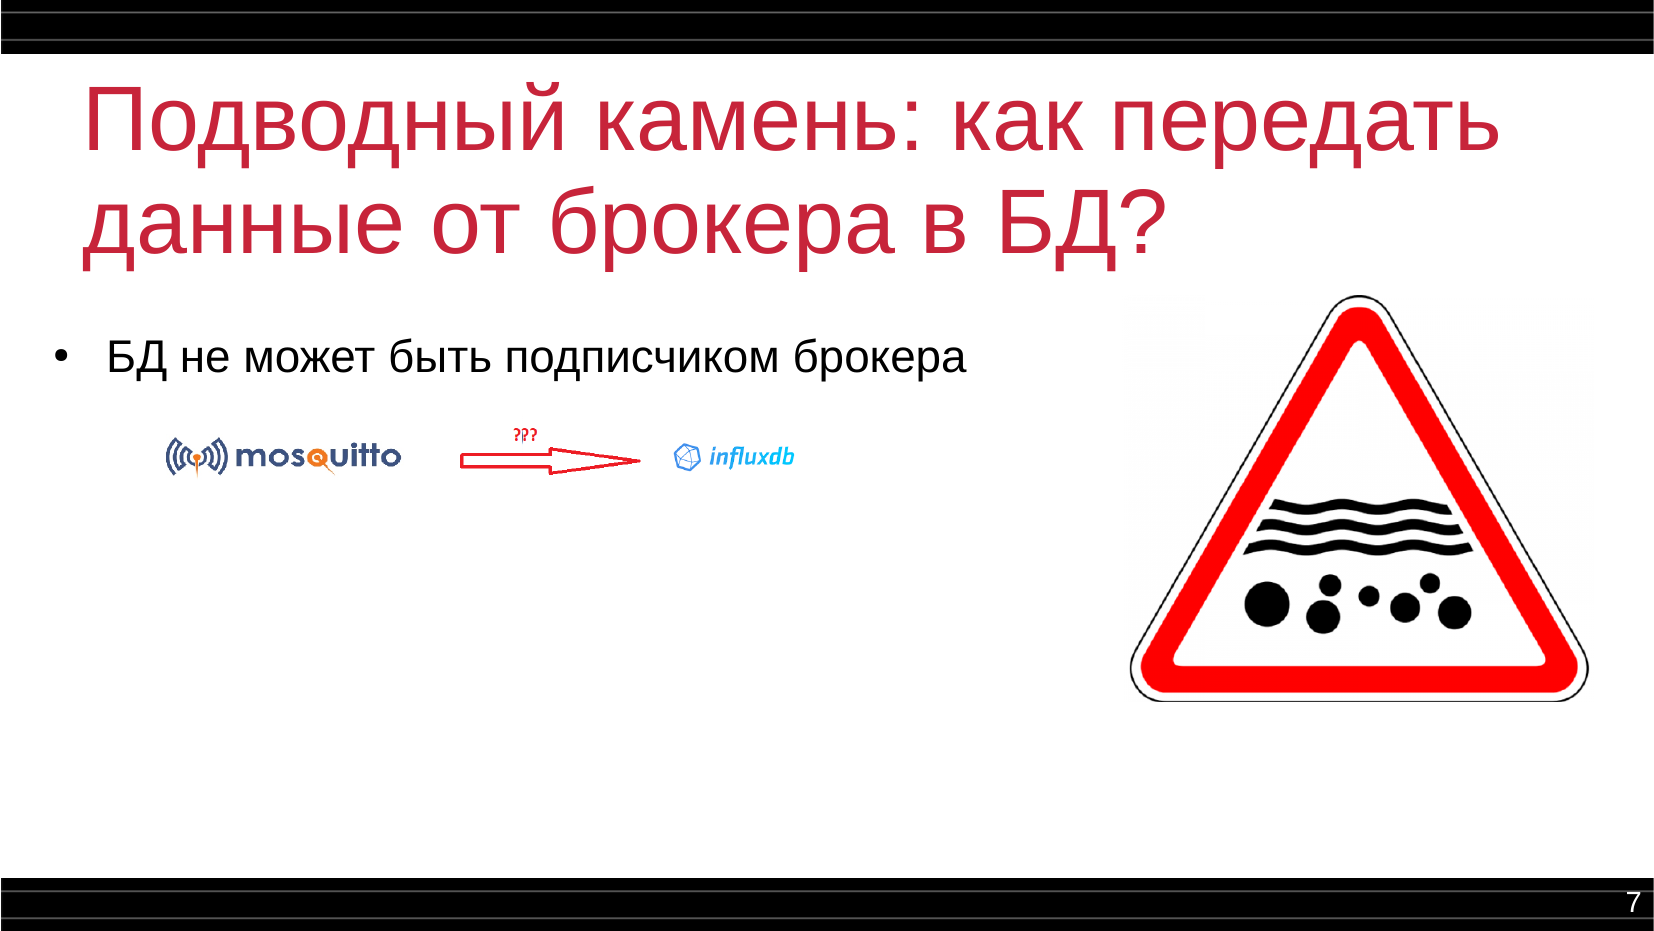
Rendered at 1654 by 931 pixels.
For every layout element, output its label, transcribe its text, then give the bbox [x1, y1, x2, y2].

picture [141, 413, 839, 513]
picture [1122, 295, 1594, 702]
list БД не может быть подписчиком брокера [35, 330, 1524, 817]
title Подводный камень: как передать данные от брокера в БД? [82, 67, 1571, 273]
picture [1, 878, 1654, 931]
picture [1, 0, 1654, 54]
